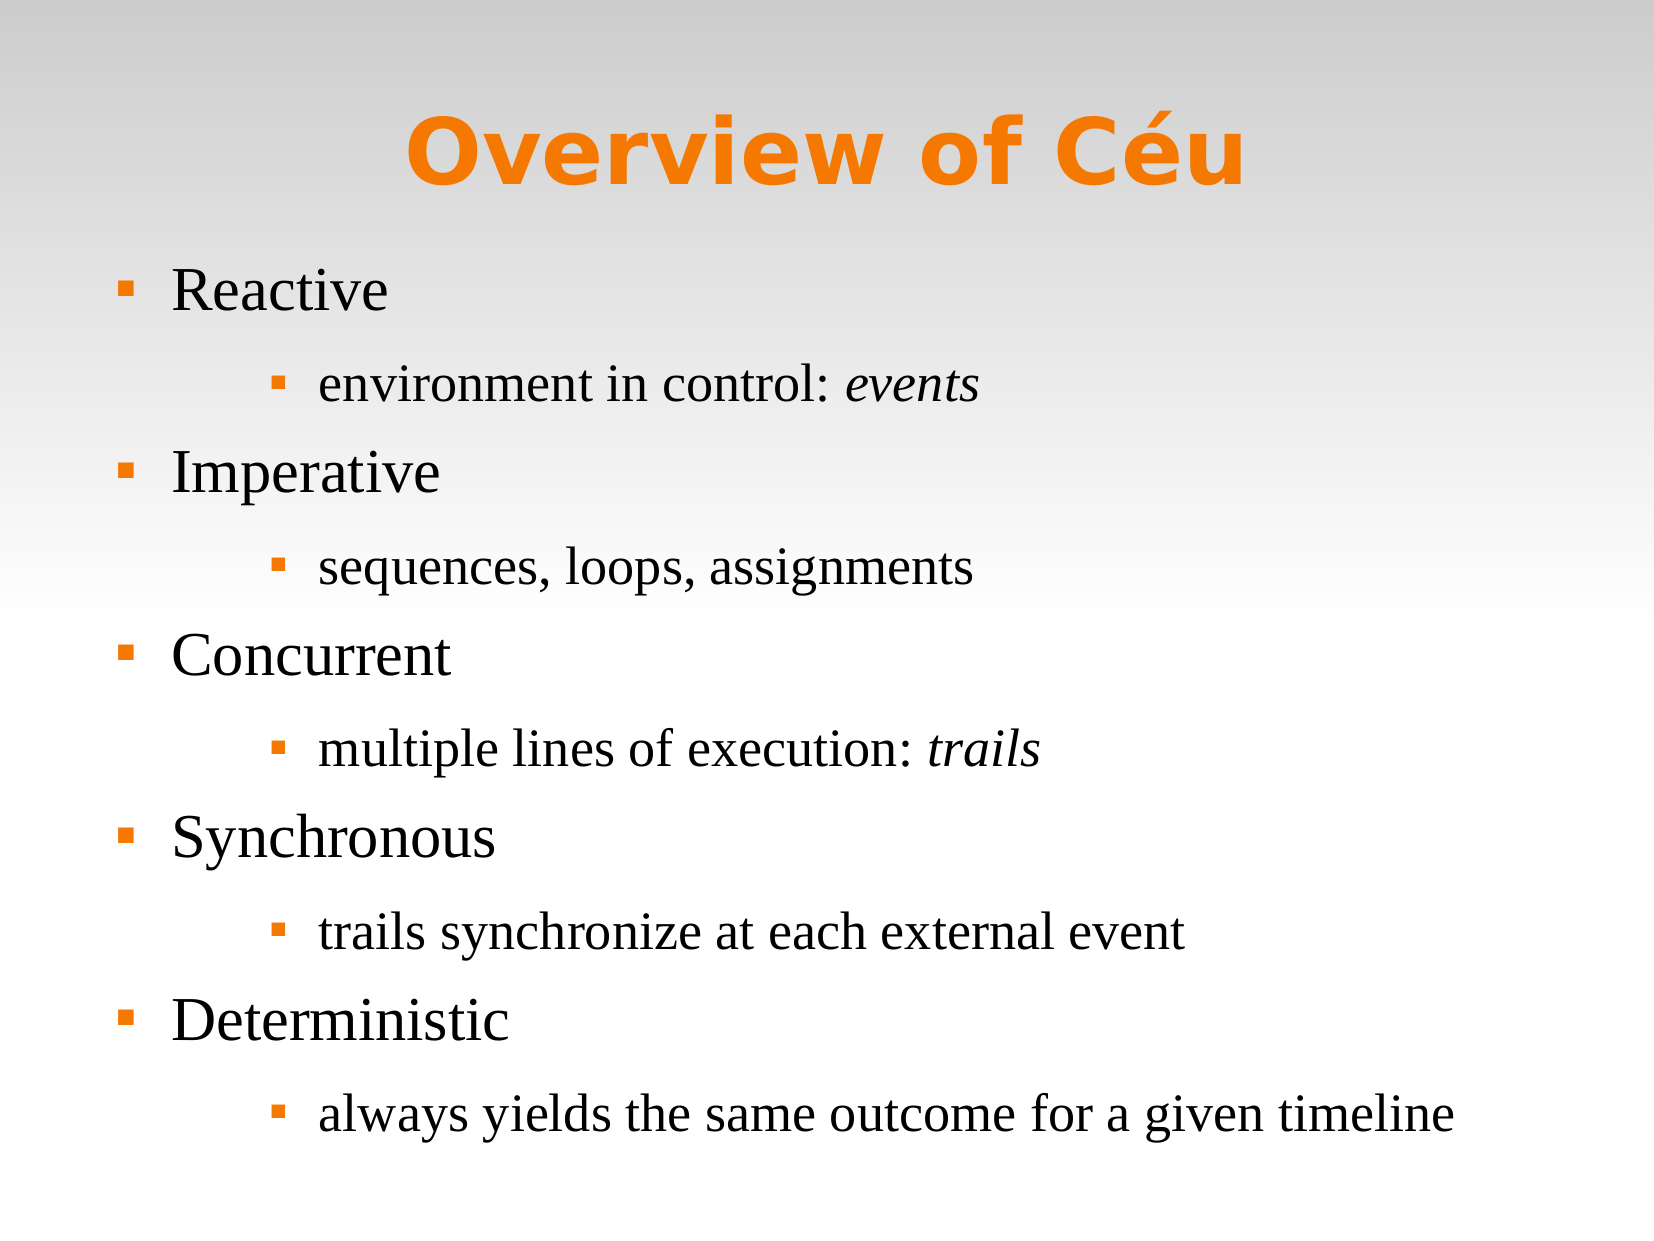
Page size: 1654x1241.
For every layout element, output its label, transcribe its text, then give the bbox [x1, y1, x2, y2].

title Overview of Céu [82, 49, 1571, 254]
list Reactive environment in control: events Imperative sequences, loops, assignments Concurrent multiple lines of execution: trails Synchronous trails synchronize at each external event Deterministic always yields the same outcome for a given timeline [82, 254, 1571, 1149]
